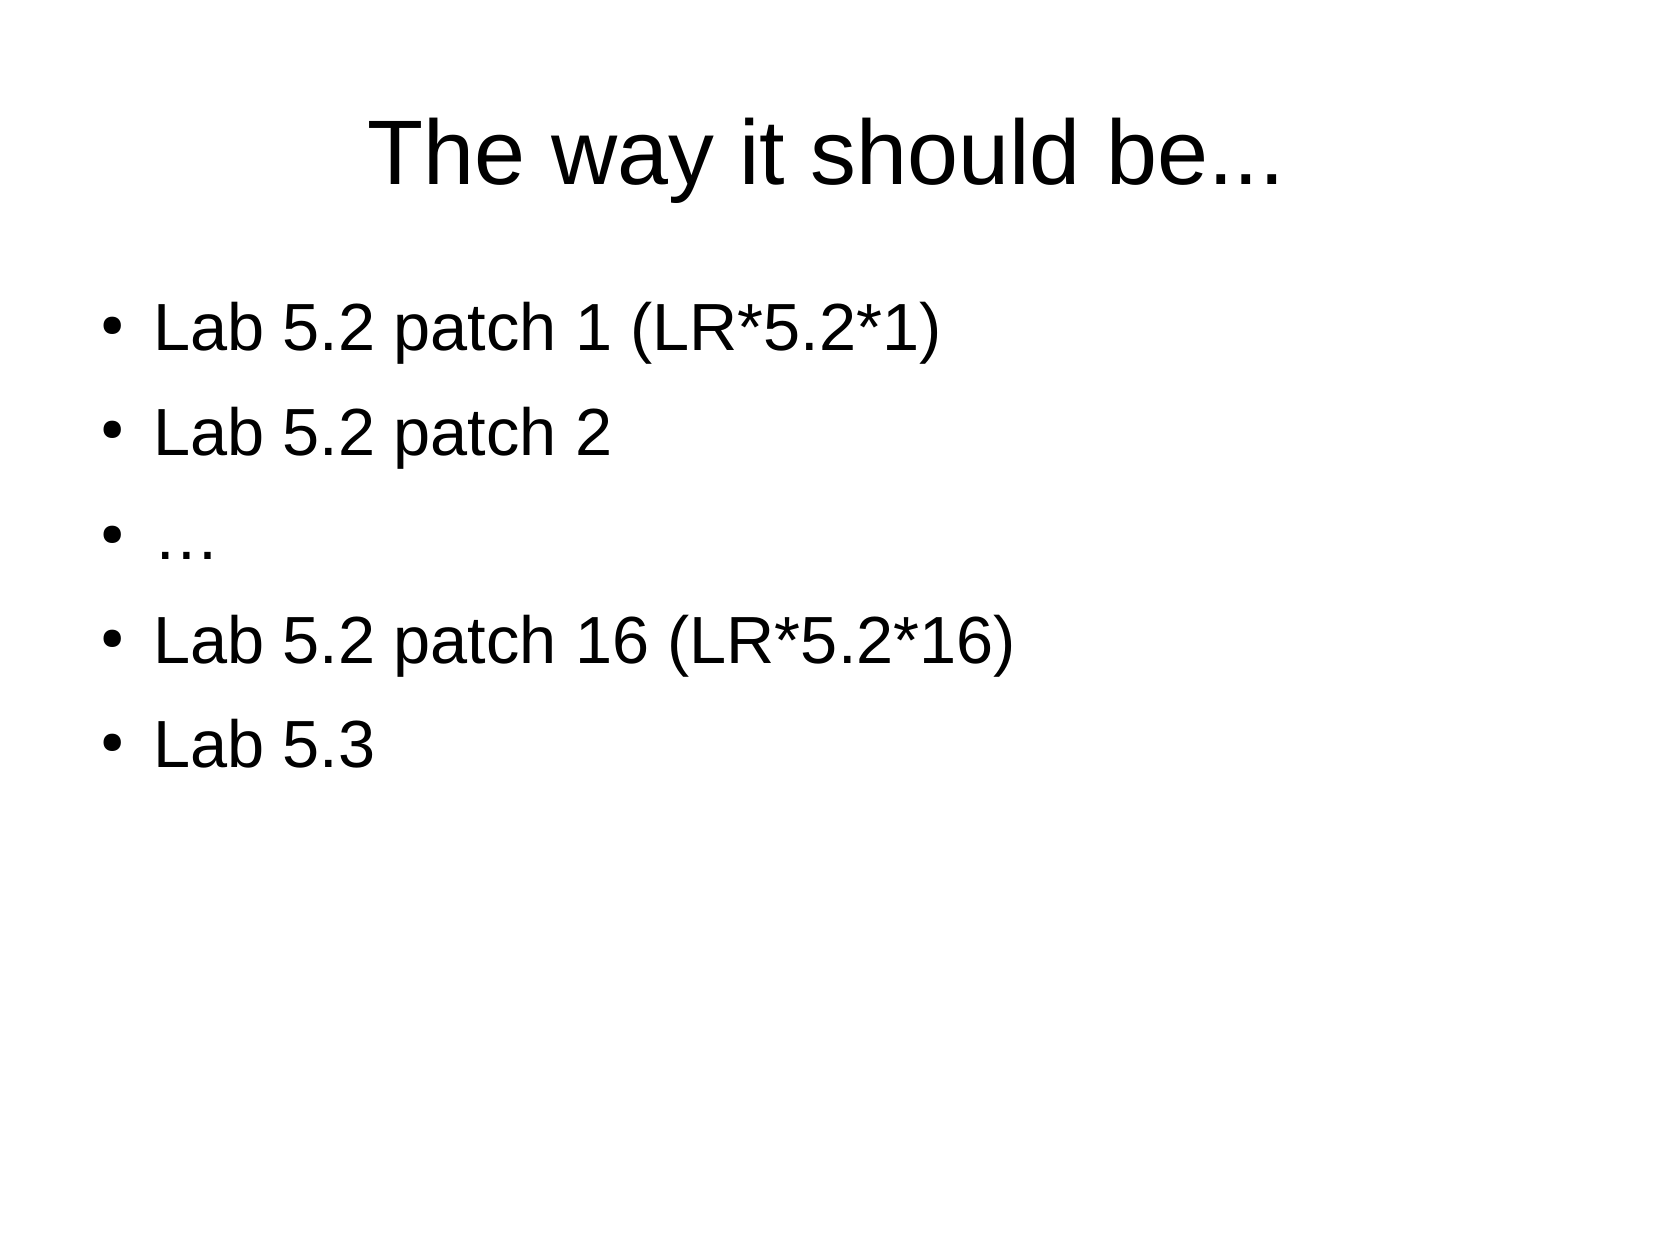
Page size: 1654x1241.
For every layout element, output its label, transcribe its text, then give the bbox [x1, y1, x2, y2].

title The way it should be... [82, 49, 1571, 257]
list Lab 5.2 patch 1 (LR*5.2*1) Lab 5.2 patch 2 … Lab 5.2 patch 16 (LR*5.2*16) Lab 5.3 [82, 290, 1571, 1010]
